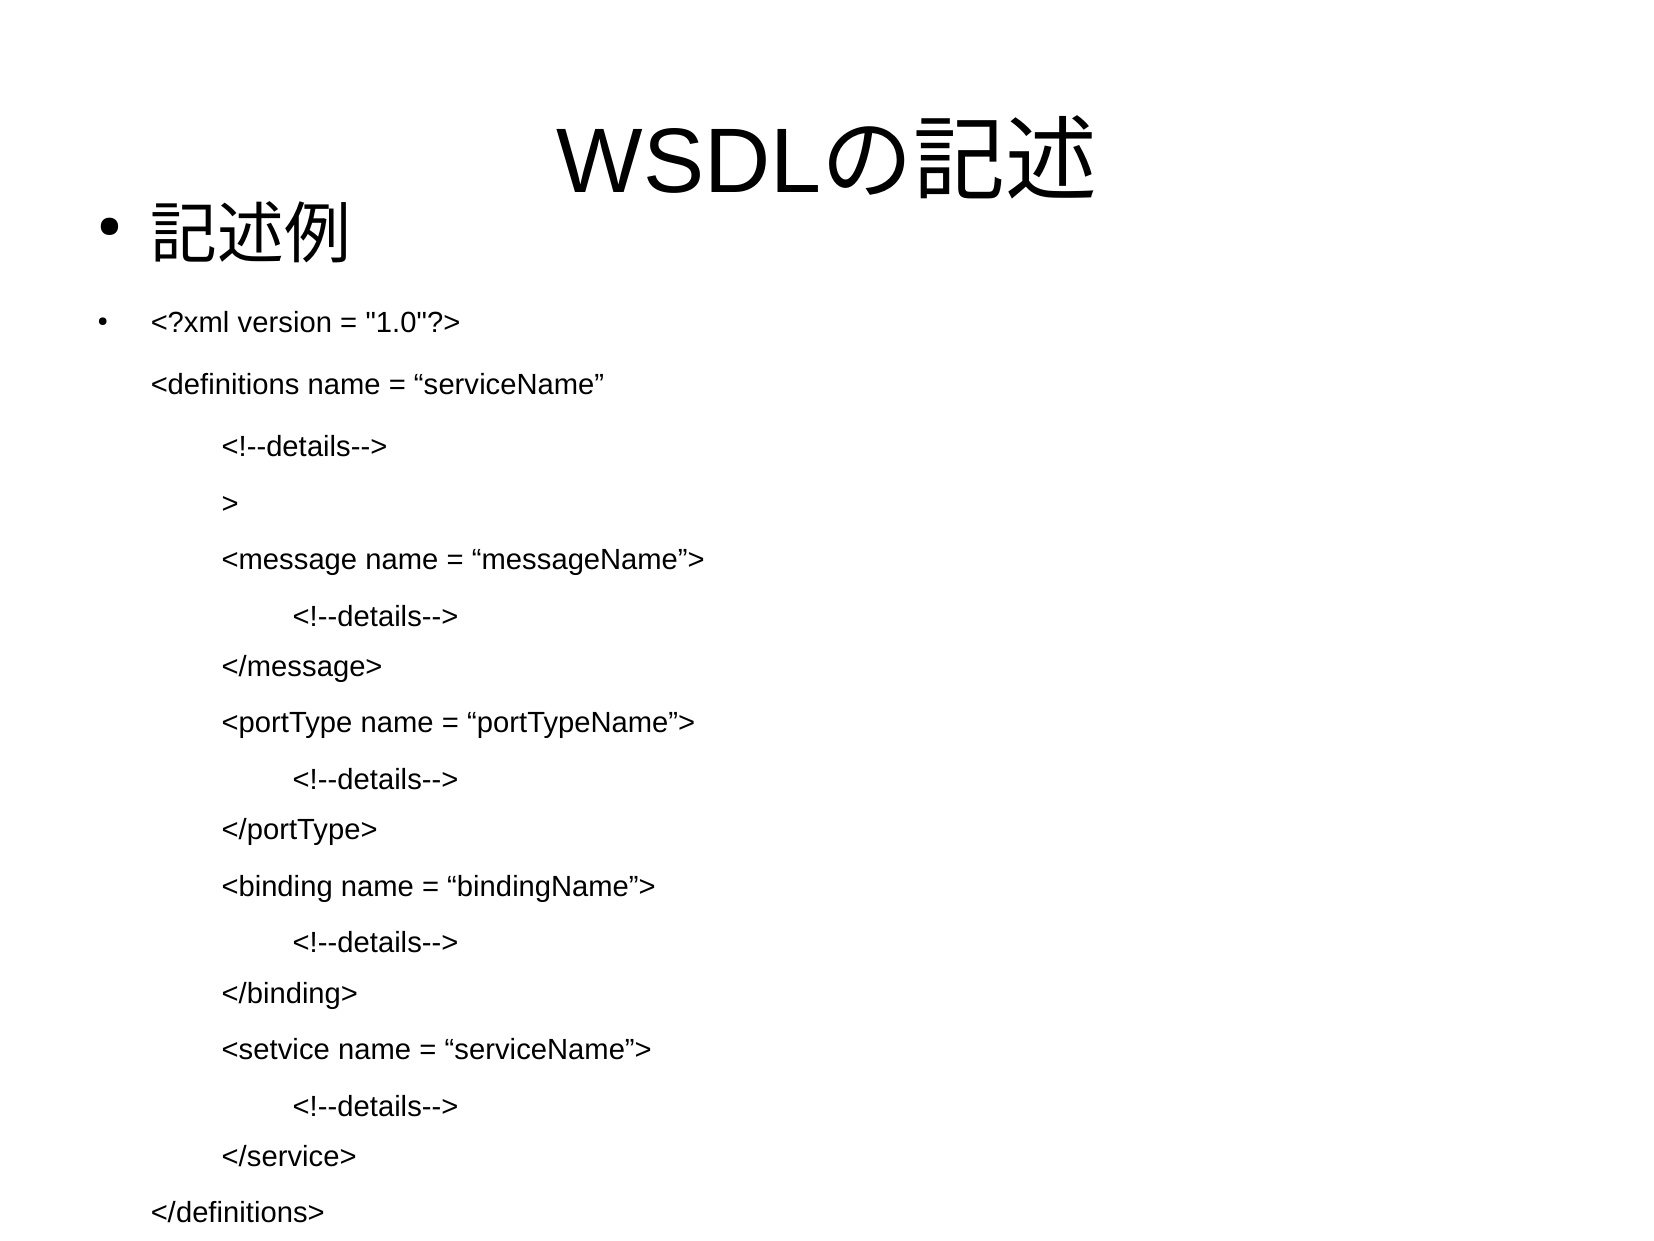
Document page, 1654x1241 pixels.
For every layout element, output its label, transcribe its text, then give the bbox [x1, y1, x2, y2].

list 記述例 <?xml version = "1.0"?> <definitions name = “serviceName” <!--details--> > <message name = “messageName”> <!--details--> </message> <portType name = “portTypeName”> <!--details--> </portType> <binding name = “bindingName”> <!--details--> </binding> <setvice name = “serviceName”> <!--details--> </service> </definitions> [80, 179, 1569, 1241]
title WSDLの記述 [82, 49, 1571, 257]
